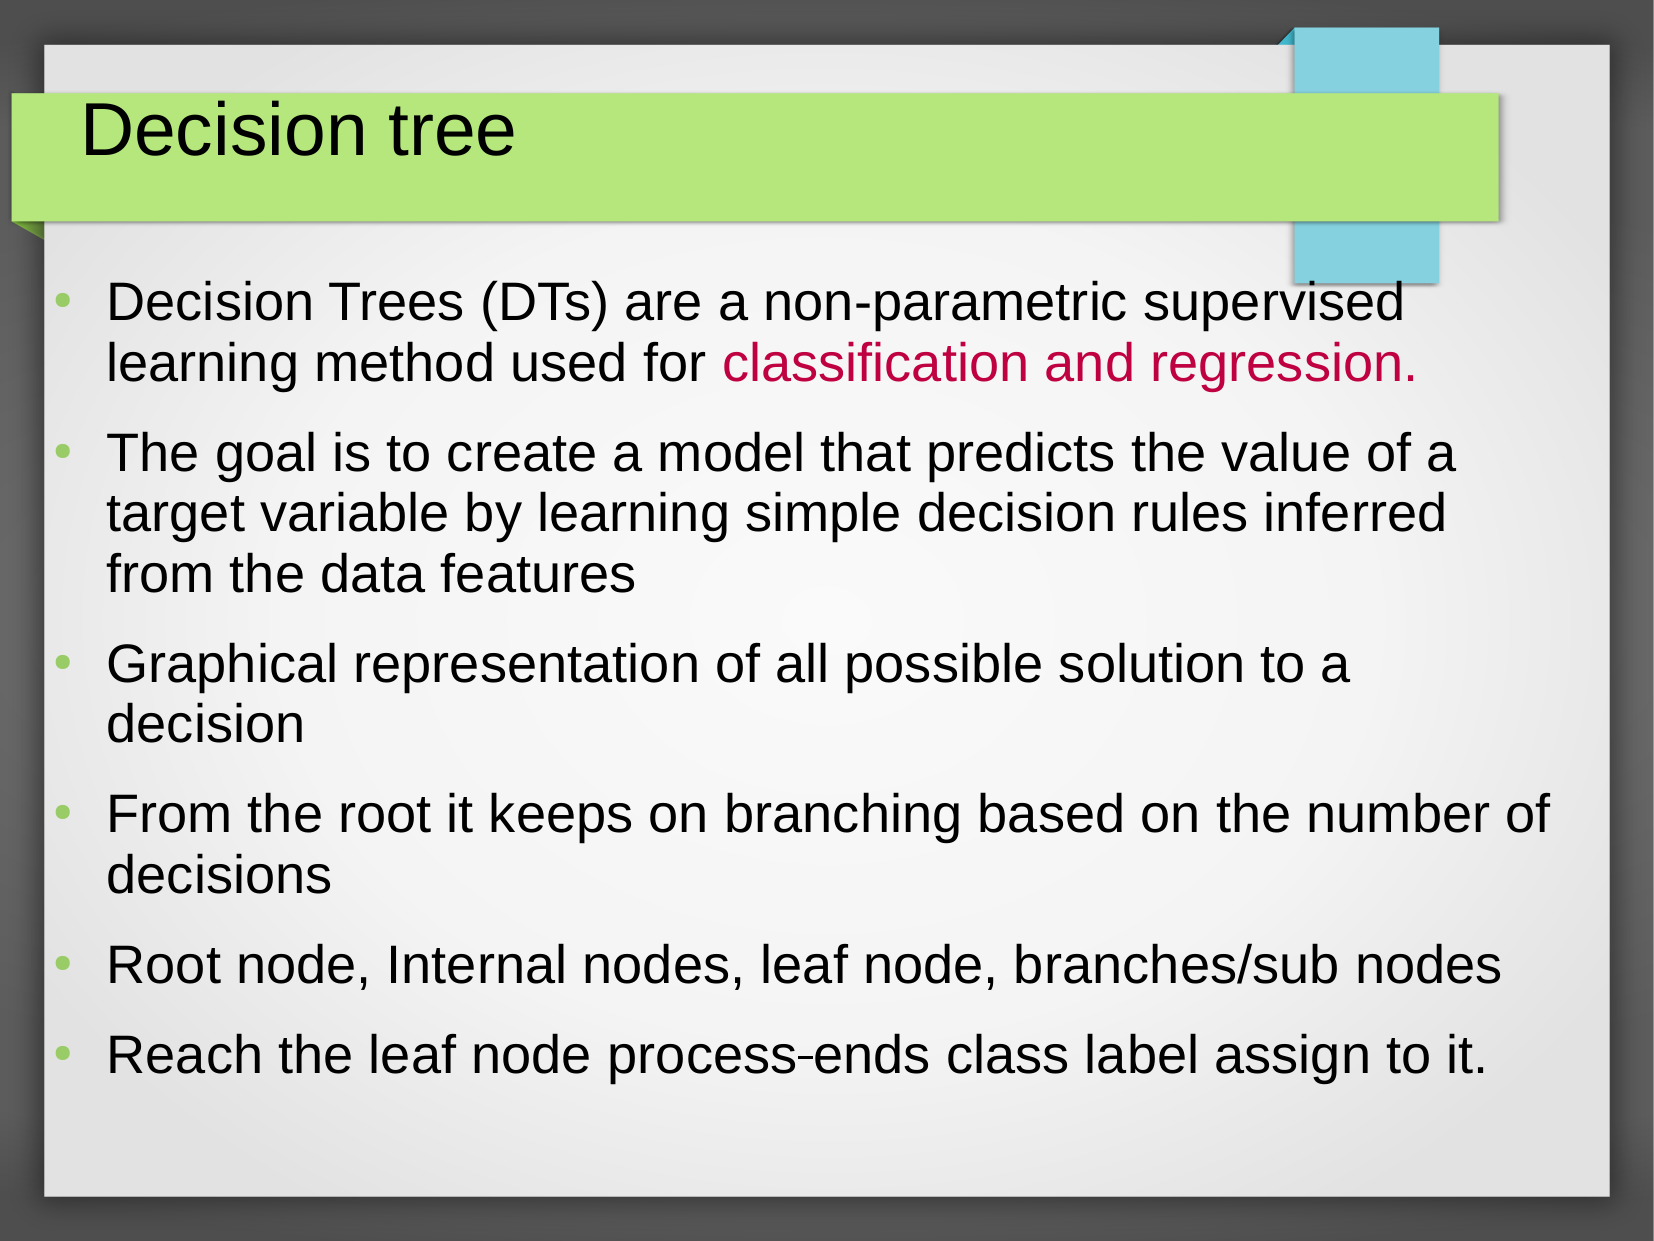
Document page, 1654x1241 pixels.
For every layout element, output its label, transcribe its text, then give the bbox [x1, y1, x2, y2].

list Decision Trees (DTs) are a non-parametric supervised learning method used for classification and regression. The goal is to create a model that predicts the value of a target variable by learning simple decision rules inferred from the data features Graphical representation of all possible solution to a decision From the root it keeps on branching based on the number of decisions Root node, Internal nodes, leaf node, branches/sub nodes Reach the leaf node process ends class label assign to it. [35, 271, 1560, 1217]
title Decision tree [80, 60, 1337, 200]
picture [0, 0, 1654, 1241]
